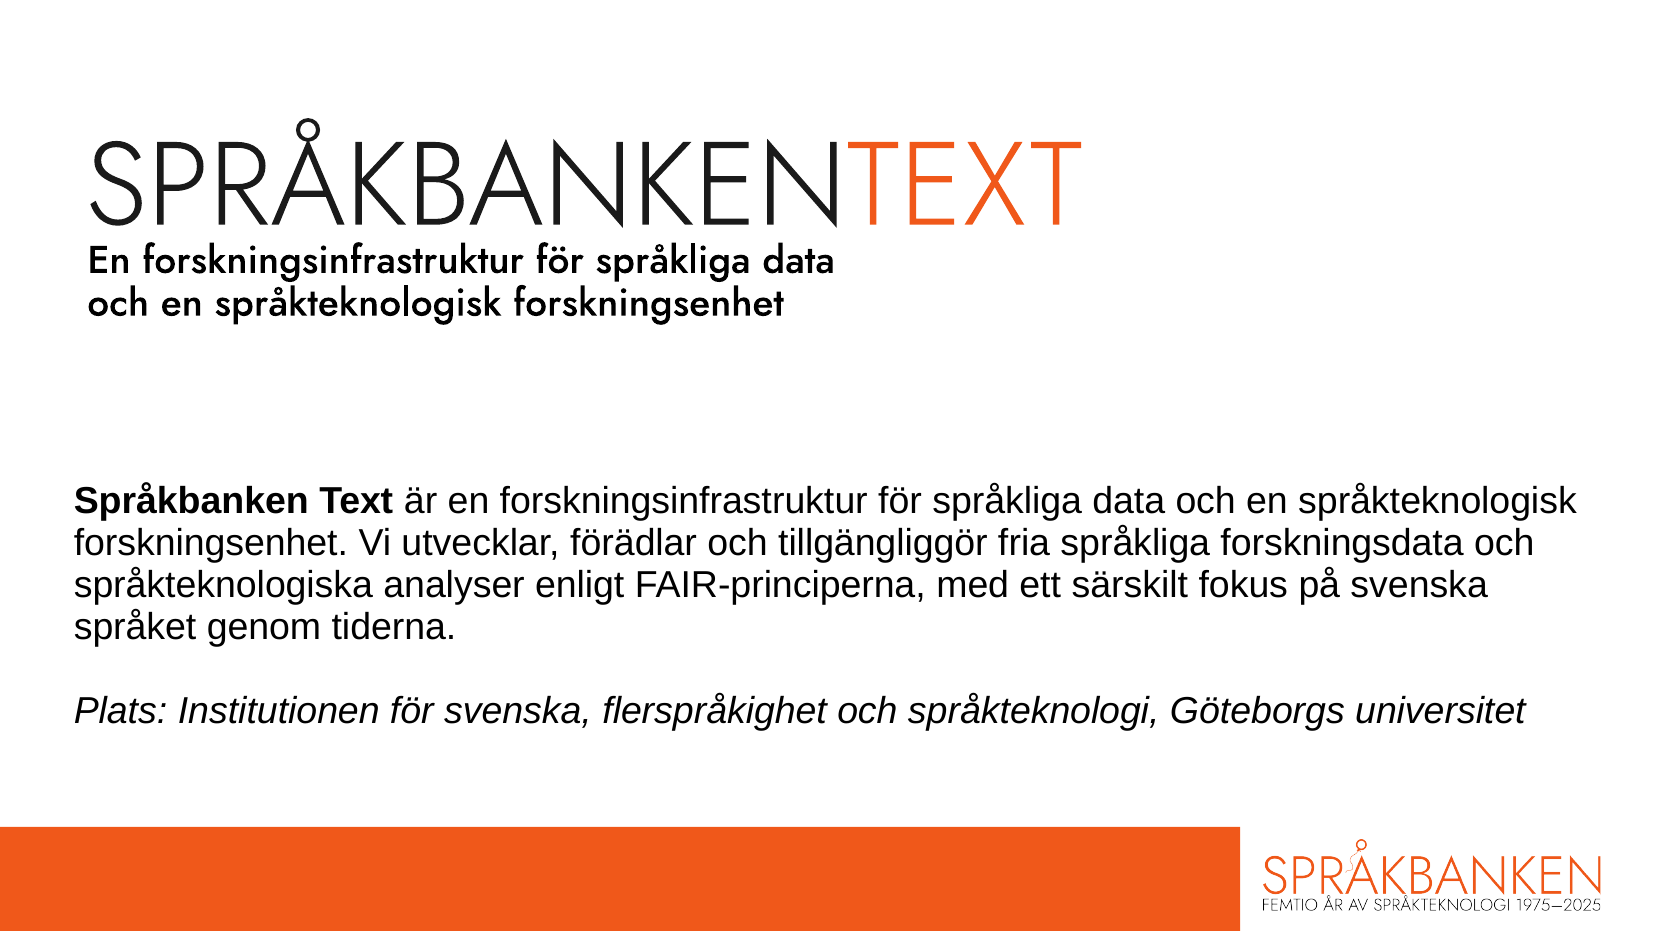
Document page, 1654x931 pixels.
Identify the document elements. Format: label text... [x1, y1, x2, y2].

picture [88, 118, 1082, 325]
picture [1263, 839, 1601, 911]
text_box Språkbanken Text är en forskningsinfrastruktur för språkliga data och en språkteknologisk forskningsenhet. Vi utvecklar, förädlar och tillgängliggör fria språkliga forskningsdata och språkteknologiska analyser enligt FAIR-principerna, med ett särskilt fokus på svenska språket genom tiderna. Plats: Institutionen för svenska, flerspråkighet och språkteknologi, Göteborgs universitet [59, 472, 1595, 827]
